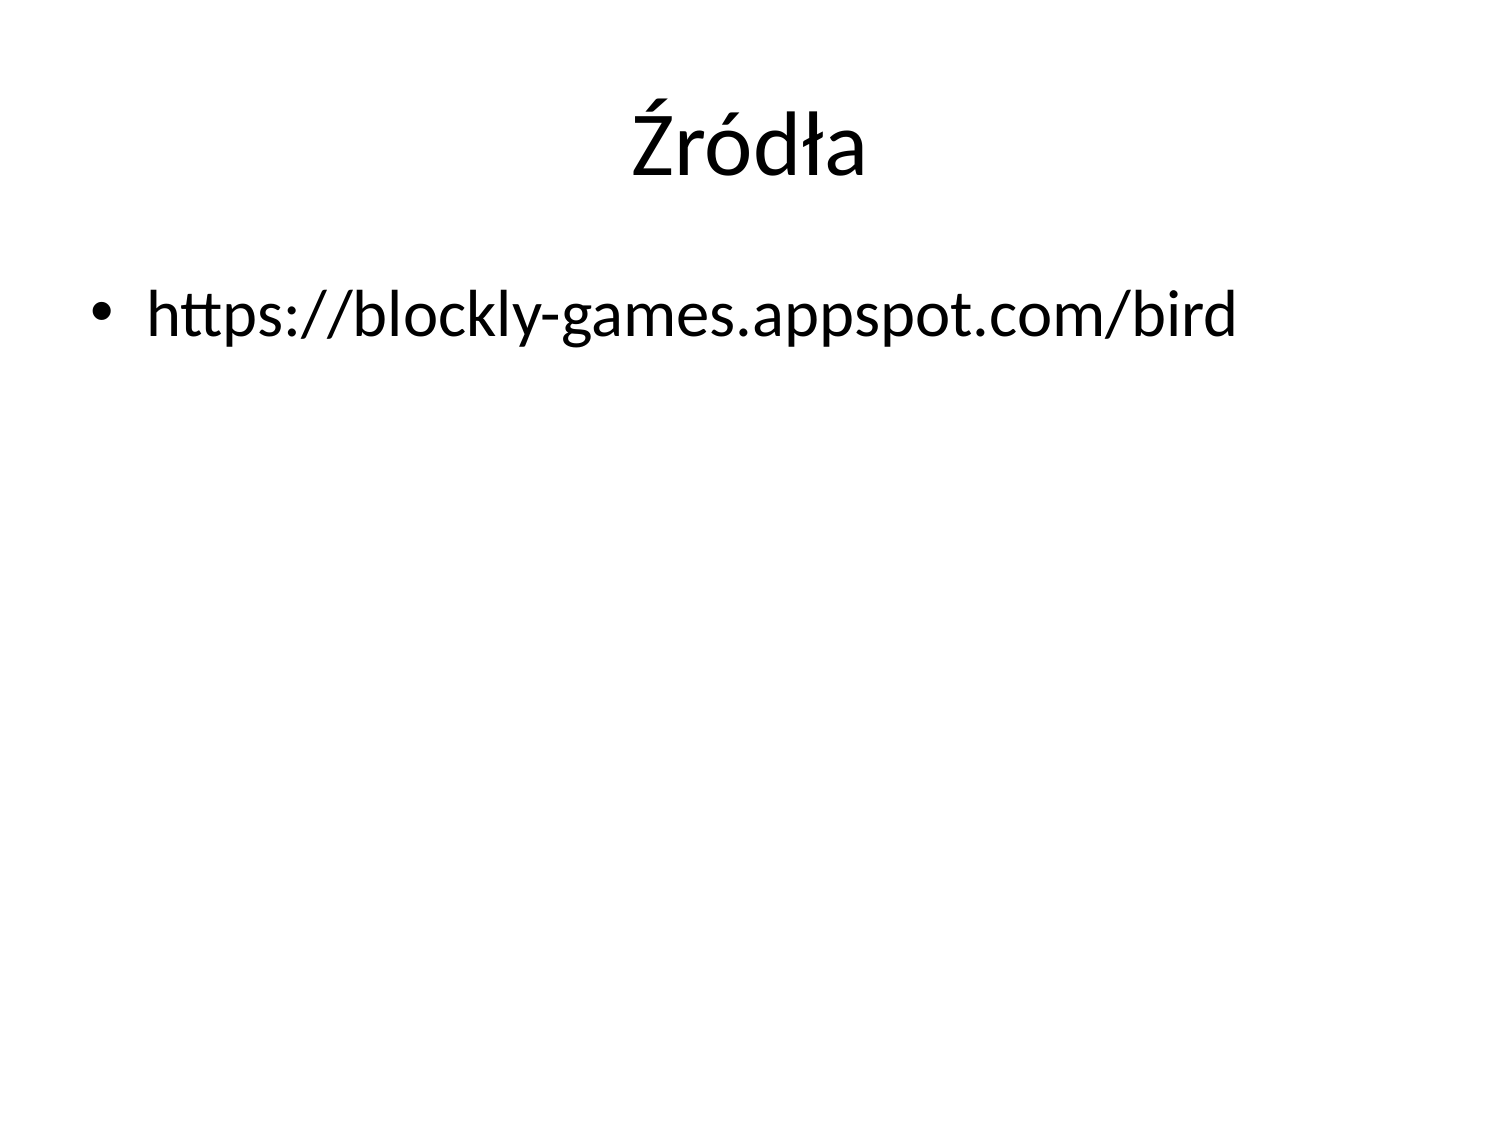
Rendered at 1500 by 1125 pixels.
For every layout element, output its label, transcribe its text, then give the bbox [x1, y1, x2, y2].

title Źródła [75, 45, 1426, 233]
list https://blockly-games.appspot.com/bird [75, 262, 1426, 1005]
